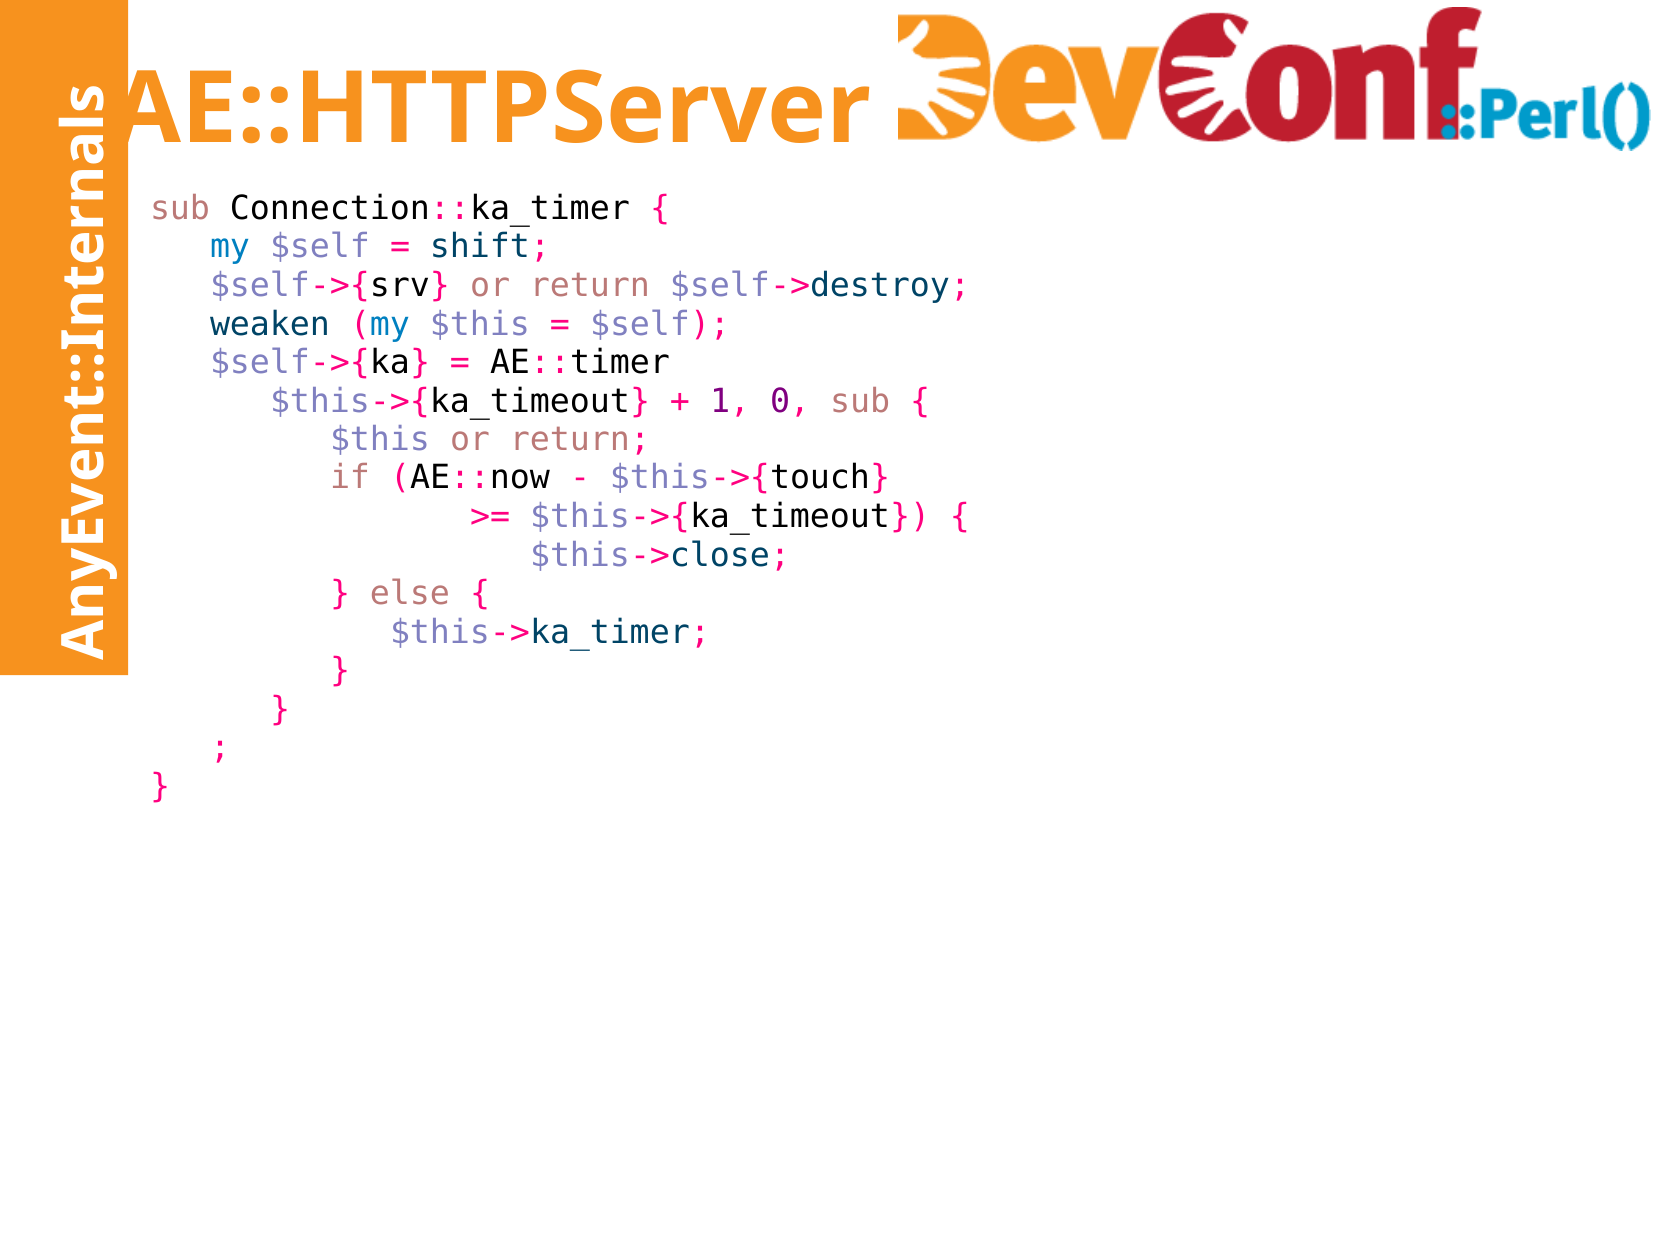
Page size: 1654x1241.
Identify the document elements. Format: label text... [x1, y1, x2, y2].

picture [898, 7, 1651, 151]
title AE::HTTPServer [112, 45, 901, 162]
text_box AnyEvent::Internals [0, 0, 84, 676]
text_box sub Connection::ka_timer { my $self = shift; $self->{srv} or return $self->destroy; weaken (my $this = $self); $self->{ka} = AE::timer $this->{ka_timeout} + 1, 0, sub { $this or return; if (AE::now - $this->{touch} >= $this->{ka_timeout}) { $this->close; } else { $this->ka_timer; } } ; } [150, 188, 1576, 1193]
